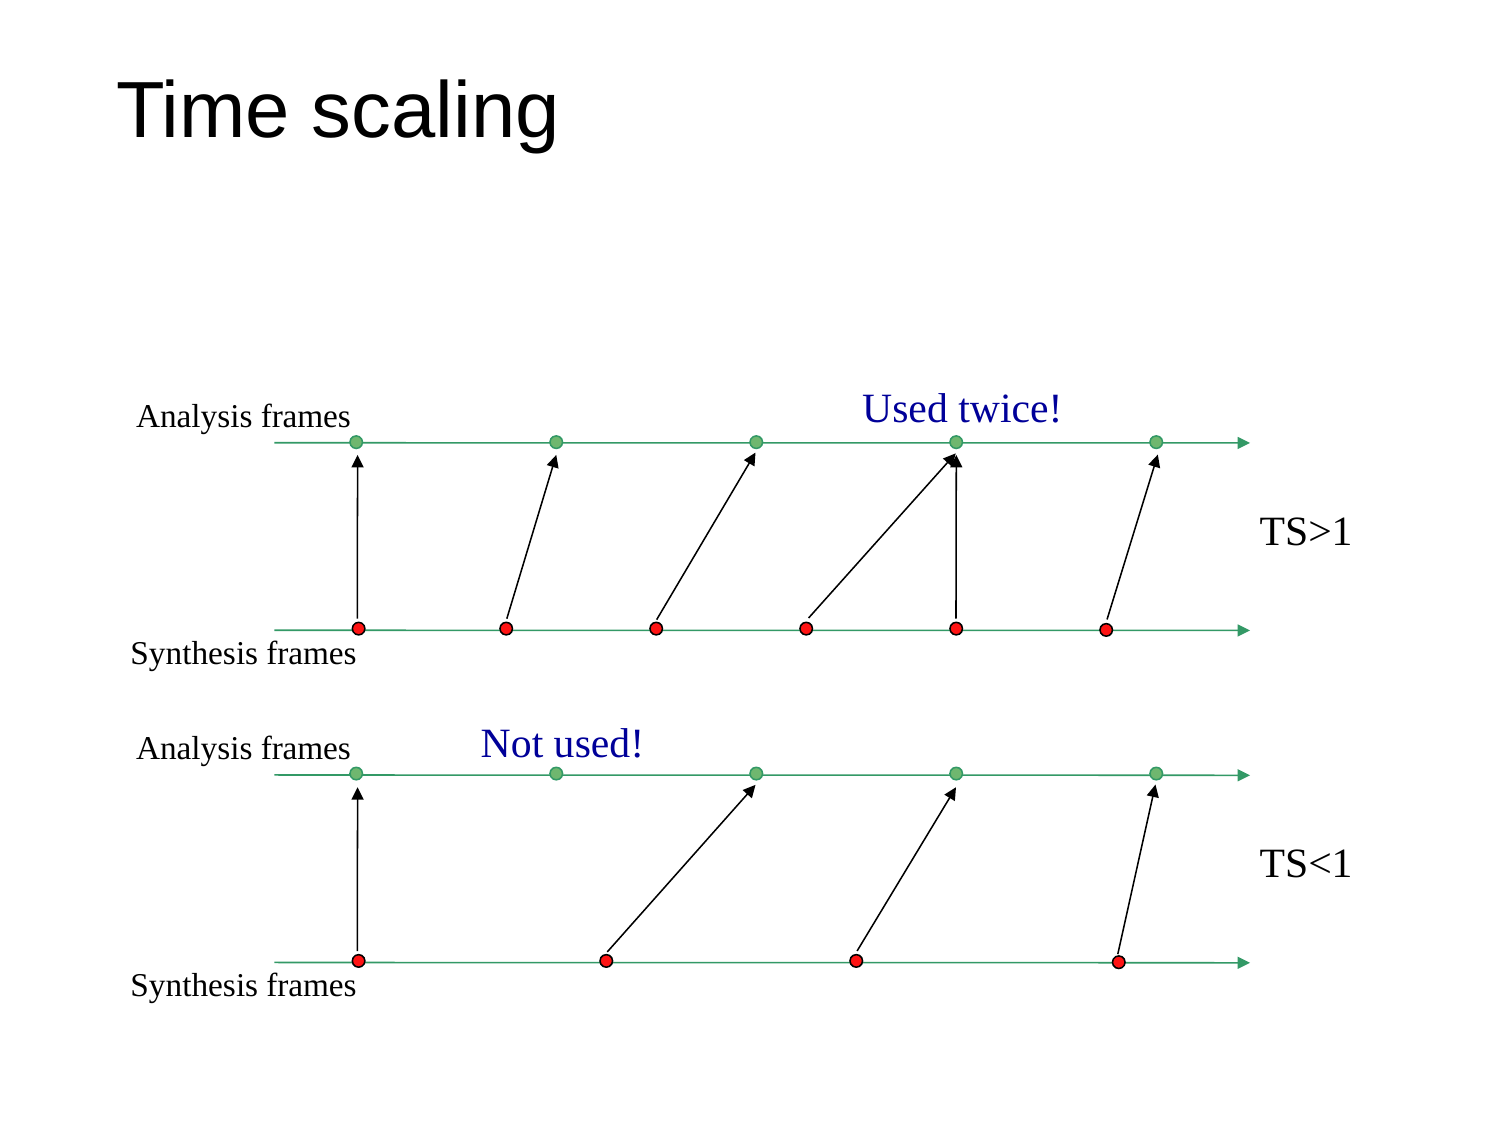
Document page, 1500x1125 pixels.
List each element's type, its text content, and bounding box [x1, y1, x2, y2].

text_box [1112, 955, 1126, 969]
text_box Synthesis frames [99, 624, 388, 680]
text_box [499, 622, 513, 635]
text_box TS<1 [1237, 829, 1376, 895]
text_box [750, 767, 763, 780]
text_box Used twice! [824, 374, 1101, 440]
text_box [949, 767, 963, 780]
text_box [1149, 435, 1163, 449]
text_box [949, 622, 963, 635]
text_box [1099, 623, 1113, 637]
text_box Synthesis frames [99, 957, 388, 1013]
text_box [600, 954, 613, 968]
text_box [1149, 767, 1163, 780]
text_box [350, 775, 363, 780]
text_box TS>1 [1237, 497, 1376, 563]
text_box Analysis frames [99, 719, 388, 775]
text_box Not used! [450, 709, 676, 775]
text_box [949, 440, 963, 449]
text_box [649, 622, 663, 635]
text_box [799, 622, 813, 635]
text_box [350, 443, 363, 449]
text_box Analysis frames [99, 387, 388, 443]
text_box [750, 435, 763, 449]
title Time scaling [73, 2, 1350, 206]
text_box [550, 775, 563, 780]
text_box [849, 954, 863, 968]
text_box [549, 435, 563, 449]
